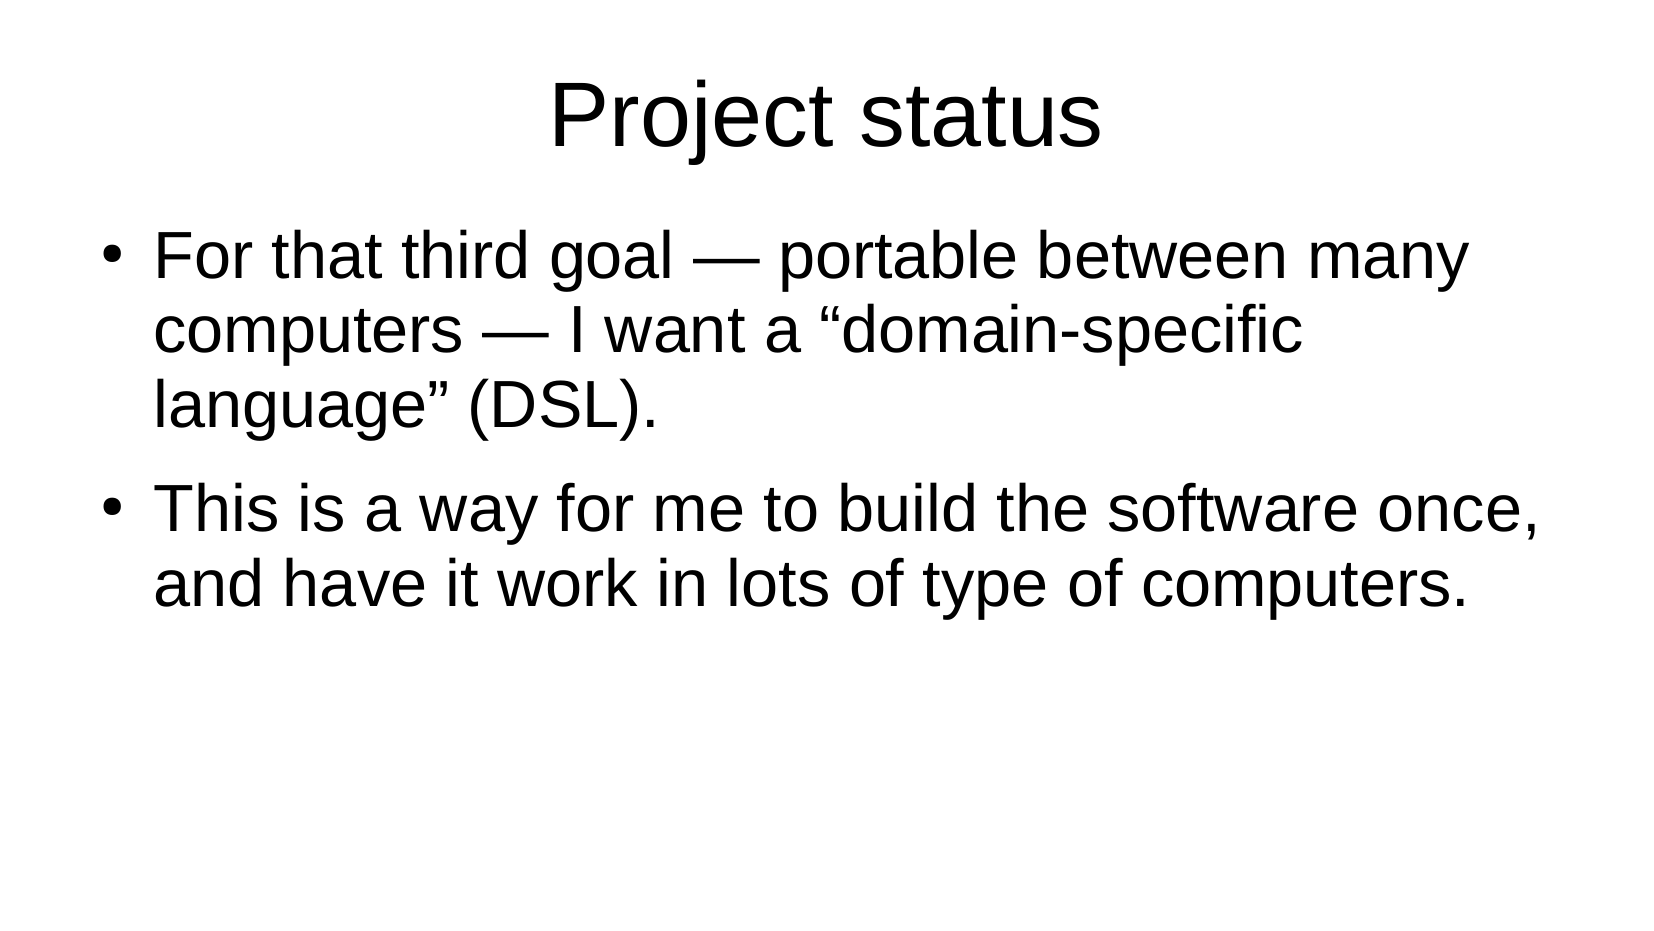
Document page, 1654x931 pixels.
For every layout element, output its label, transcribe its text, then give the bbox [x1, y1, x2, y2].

list For that third goal — portable between many computers — I want a “domain-specific language” (DSL). This is a way for me to build the software once, and have it work in lots of type of computers. [82, 217, 1571, 758]
title Project status [82, 37, 1571, 193]
